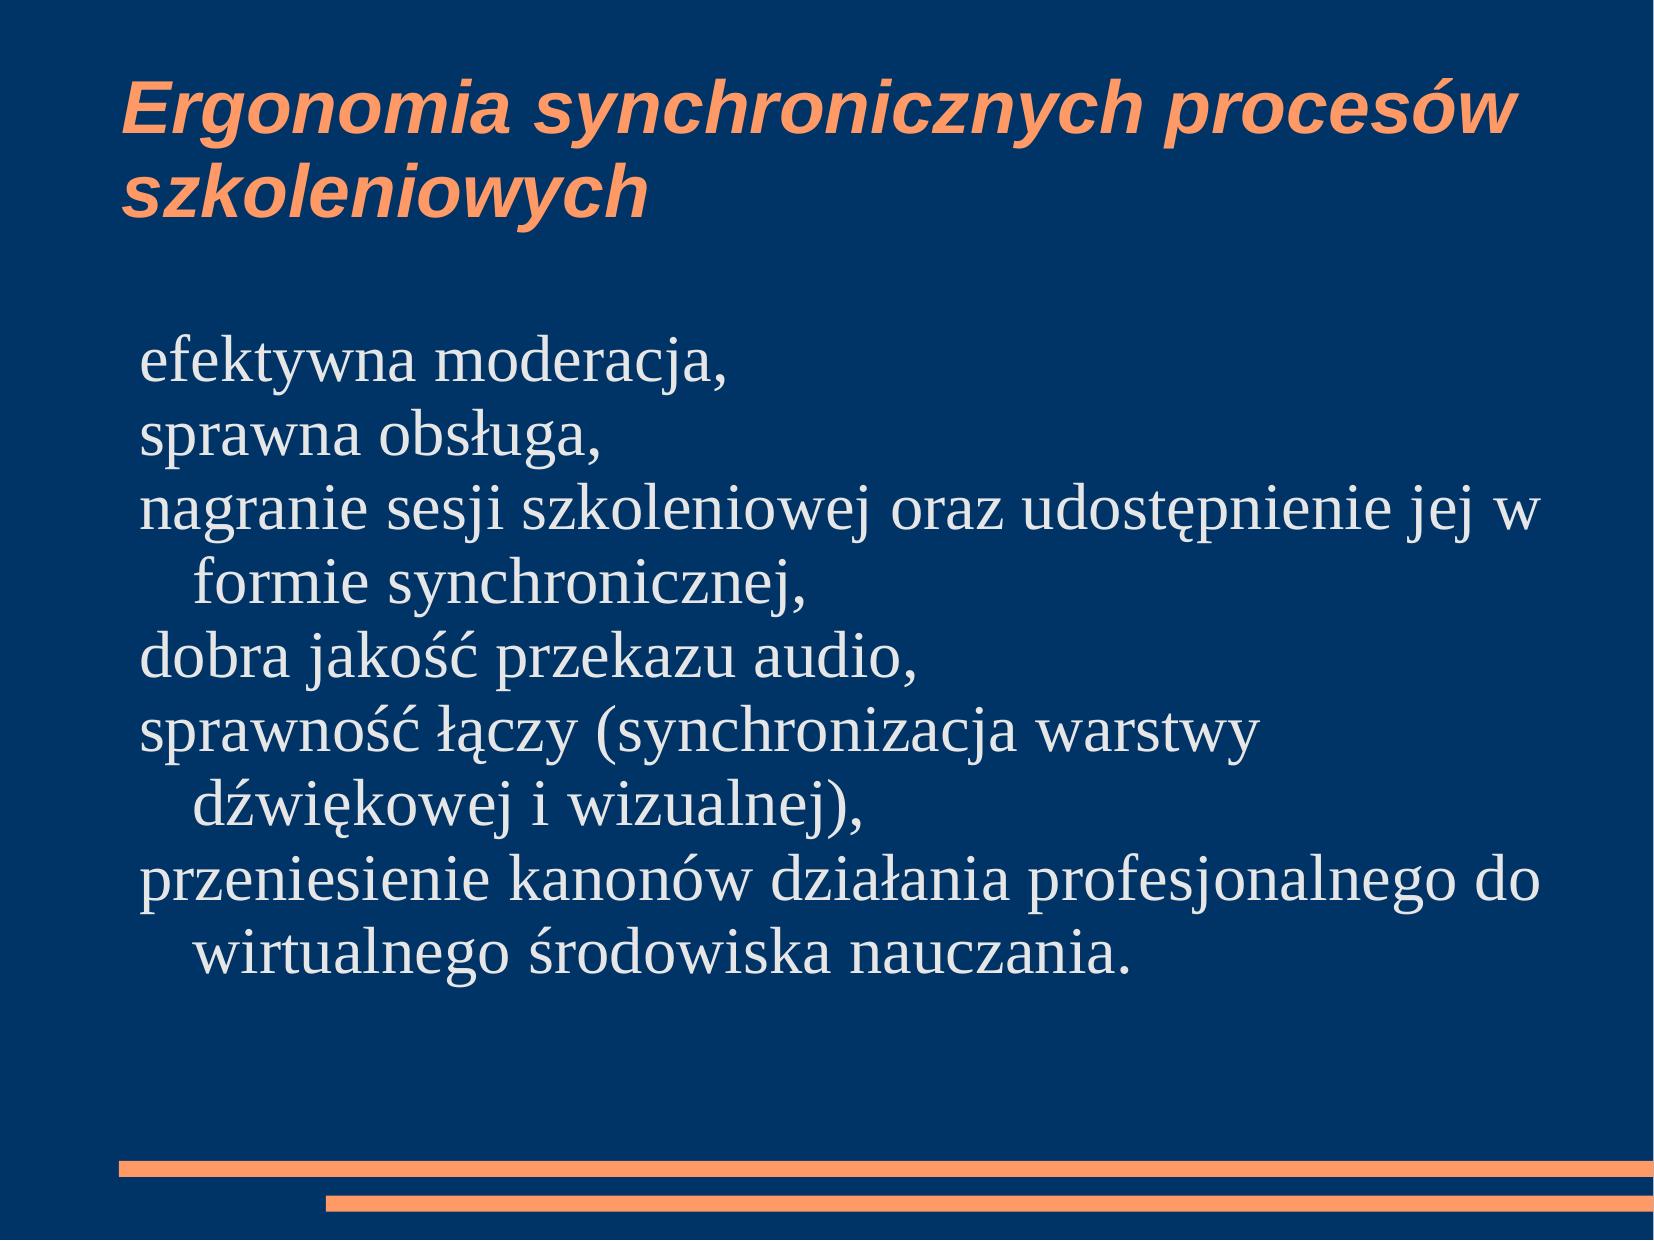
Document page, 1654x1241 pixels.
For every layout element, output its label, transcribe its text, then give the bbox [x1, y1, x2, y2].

title Ergonomia synchronicznych procesów szkoleniowych [121, 53, 1534, 247]
list efektywna moderacja, sprawna obsługa, nagranie sesji szkoleniowej oraz udostępnienie jej w formie synchronicznej, dobra jakość przekazu audio, sprawność łączy (synchronizacja warstwy dźwiękowej i wizualnej), przeniesienie kanonów działania profesjonalnego do wirtualnego środowiska nauczania. [121, 322, 1561, 1118]
